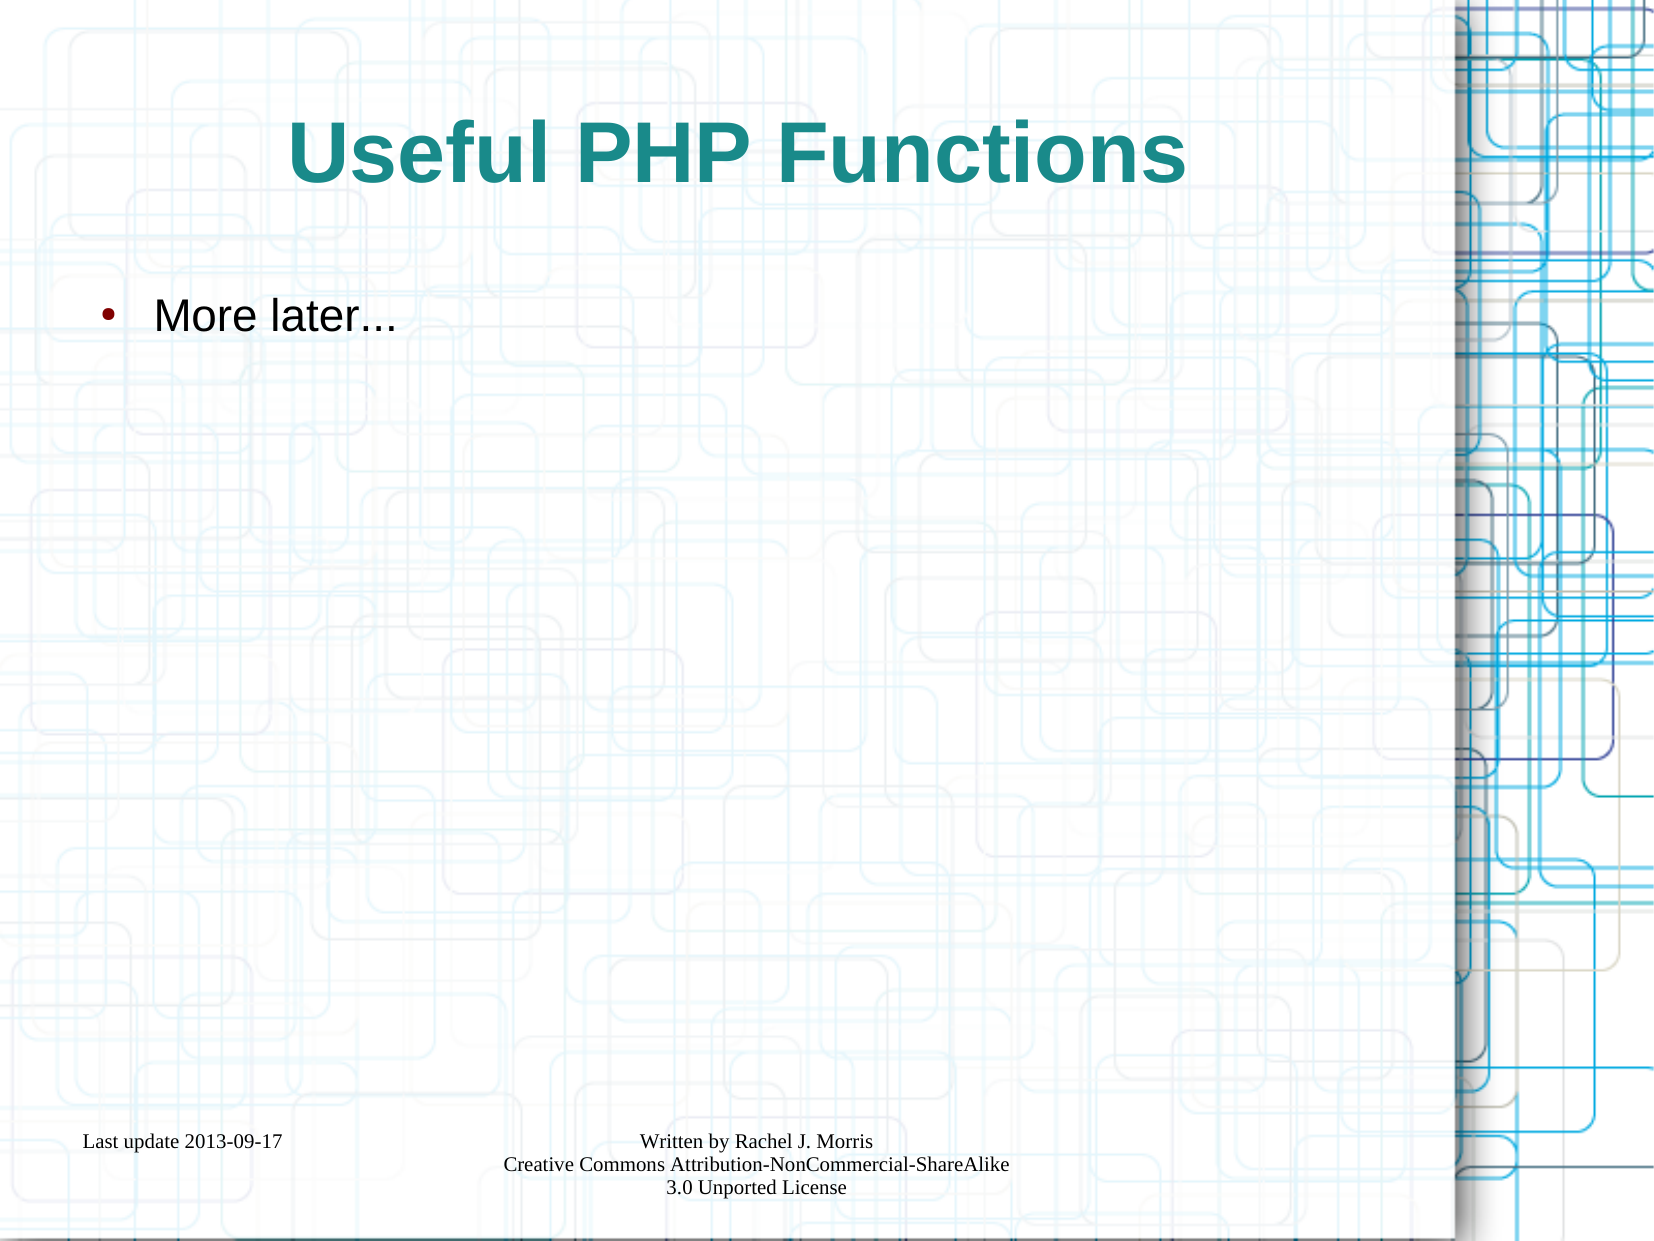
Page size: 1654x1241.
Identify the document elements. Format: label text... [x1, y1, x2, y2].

list More later... [82, 290, 1418, 1010]
picture [0, 0, 1654, 1241]
title Useful PHP Functions [59, 49, 1418, 257]
